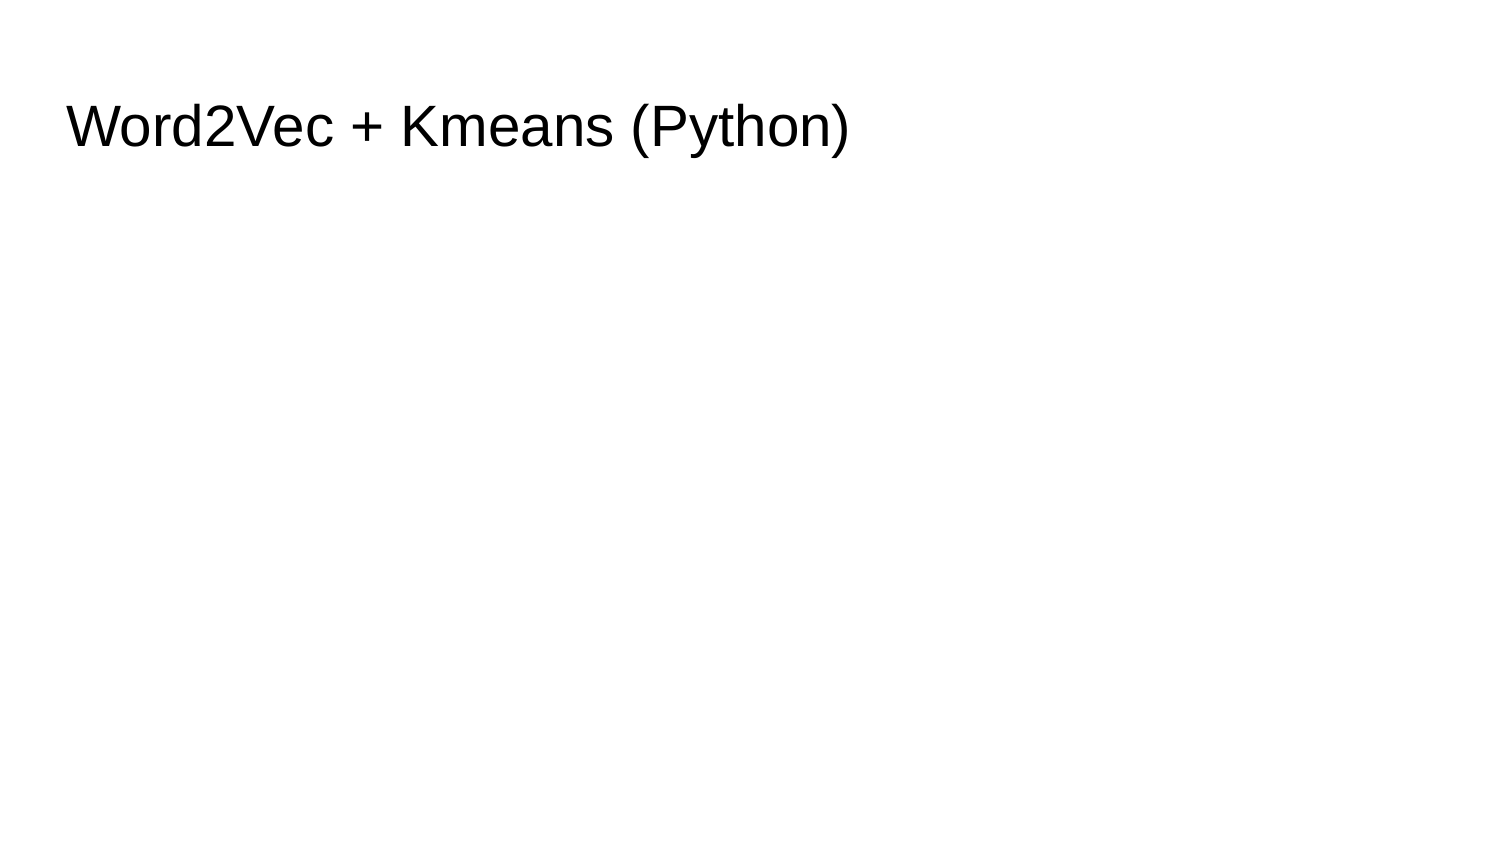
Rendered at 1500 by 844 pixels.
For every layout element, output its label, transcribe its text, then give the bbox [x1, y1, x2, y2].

title Word2Vec + Kmeans (Python) [51, 72, 1449, 167]
